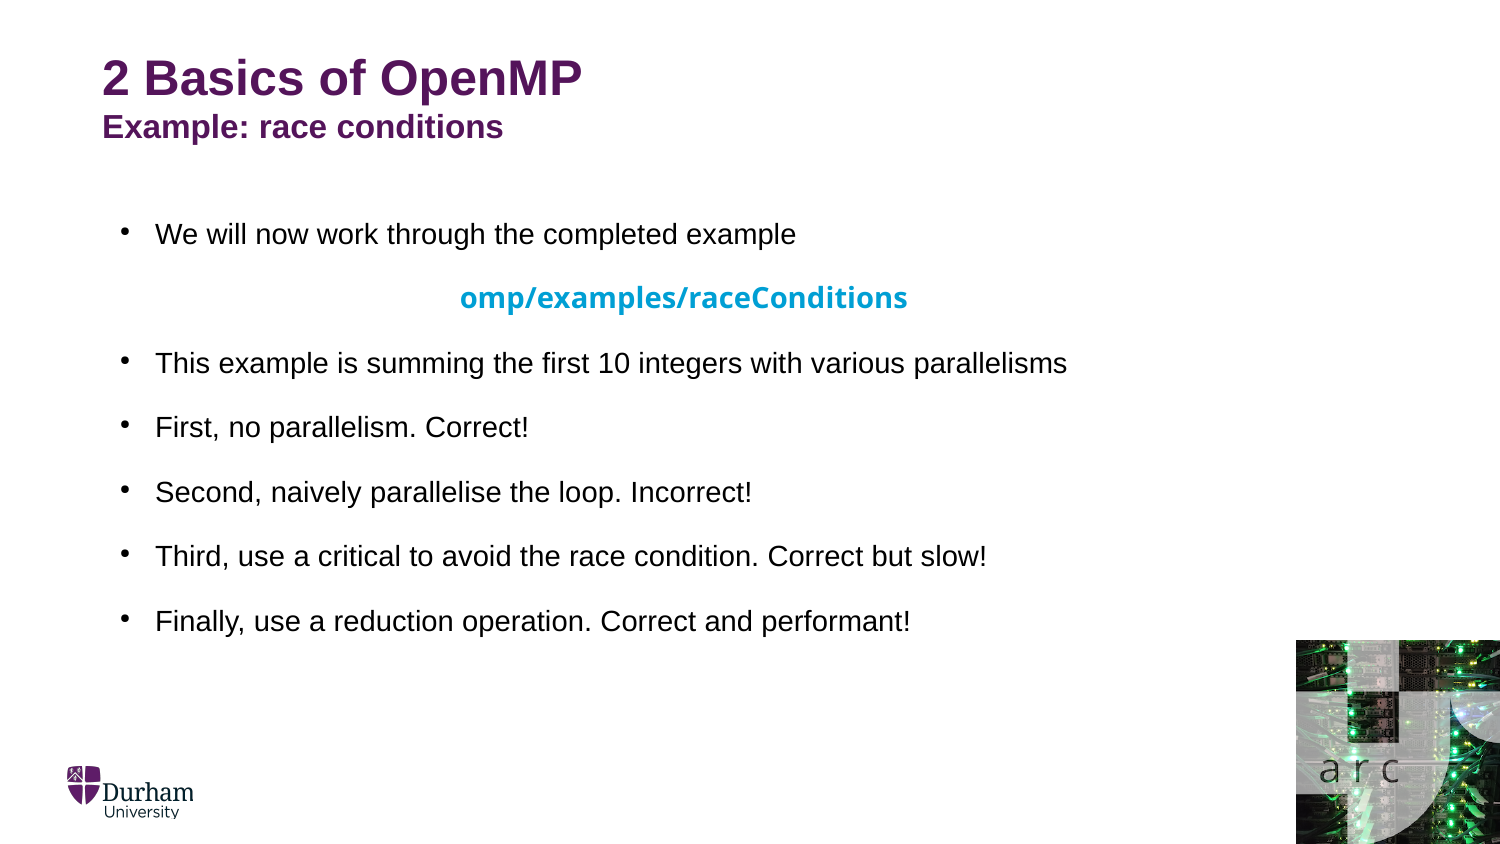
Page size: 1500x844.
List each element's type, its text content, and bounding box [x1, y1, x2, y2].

title 2 Basics of OpenMP Example: race conditions [101, 45, 1399, 187]
picture [67, 766, 193, 819]
list We will now work through the completed example omp/examples/raceConditions This example is summing the first 10 integers with various parallelisms First, no parallelism. Correct! Second, naively parallelise the loop. Incorrect! Third, use a critical to avoid the race condition. Correct but slow! Finally, use a reduction operation. Correct and performant! [101, 214, 1214, 349]
picture [1296, 640, 1500, 844]
